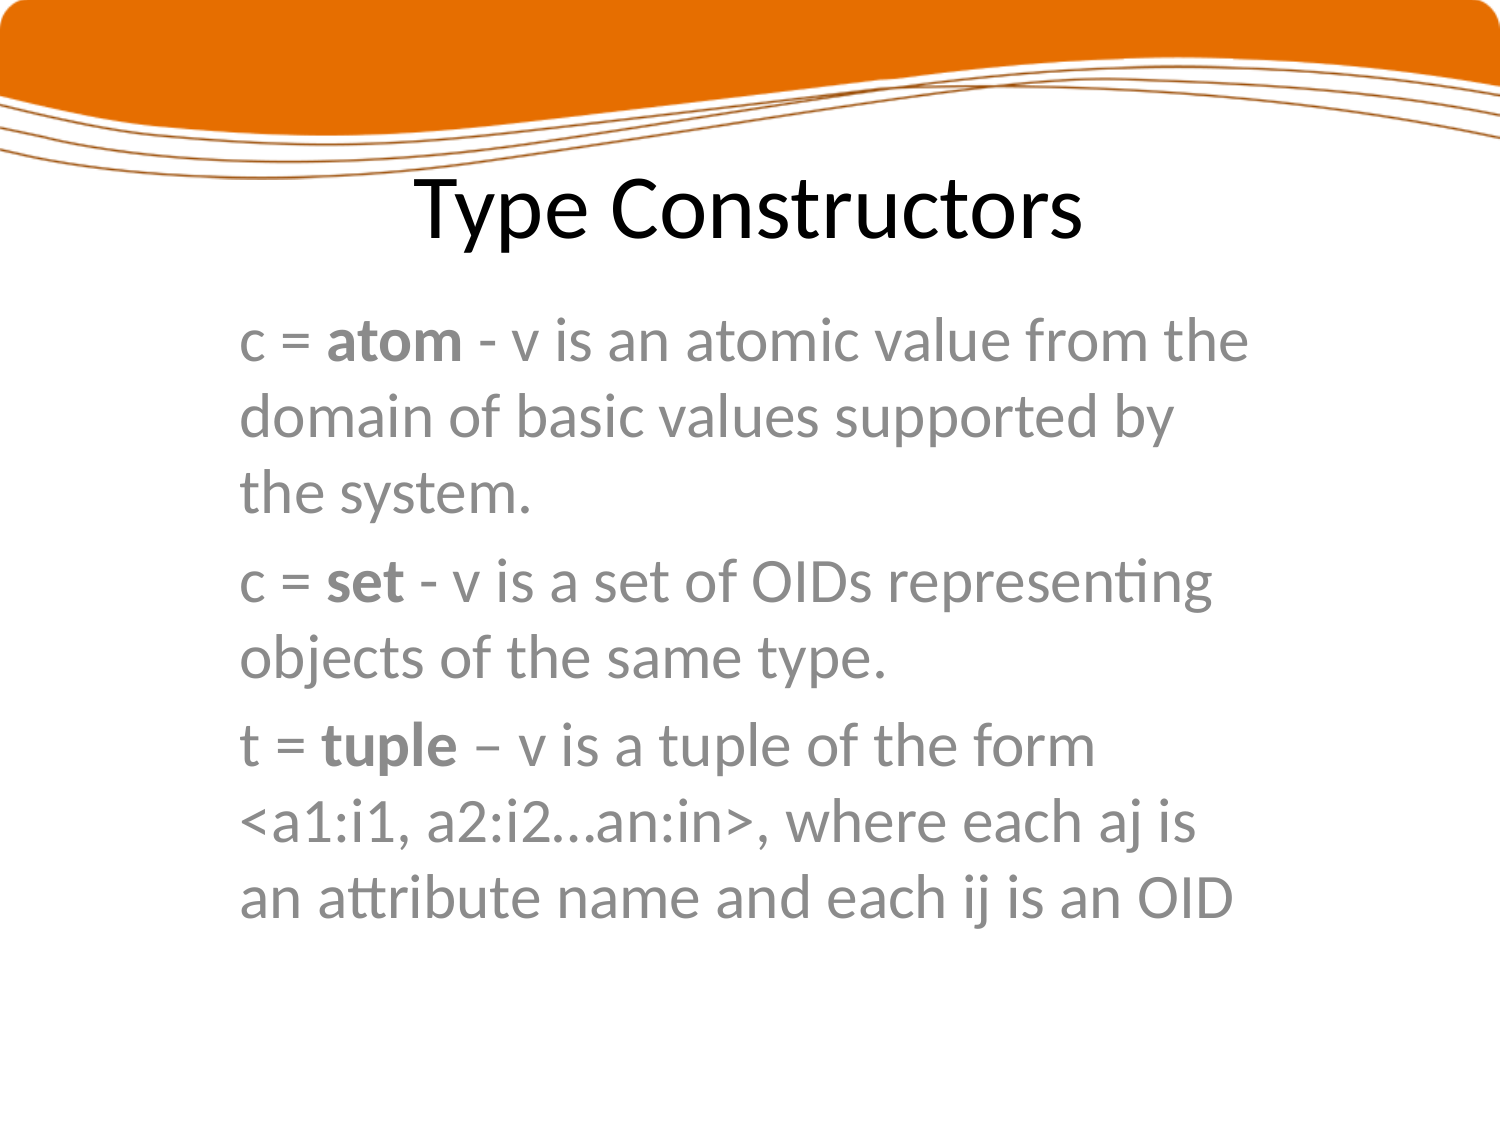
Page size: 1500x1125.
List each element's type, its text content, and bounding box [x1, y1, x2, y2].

text_box Type Constructors [74, 125, 1425, 279]
text_box c = atom - v is an atomic value from the domain of basic values supported by the system. c = set - v is a set of OIDs representing objects of the same type. t = tuple – v is a tuple of the form <a1:i1, a2:i2…an:in>, where each aj is an attribute name and each ij is an OID [224, 290, 1275, 988]
picture [0, 0, 1500, 180]
